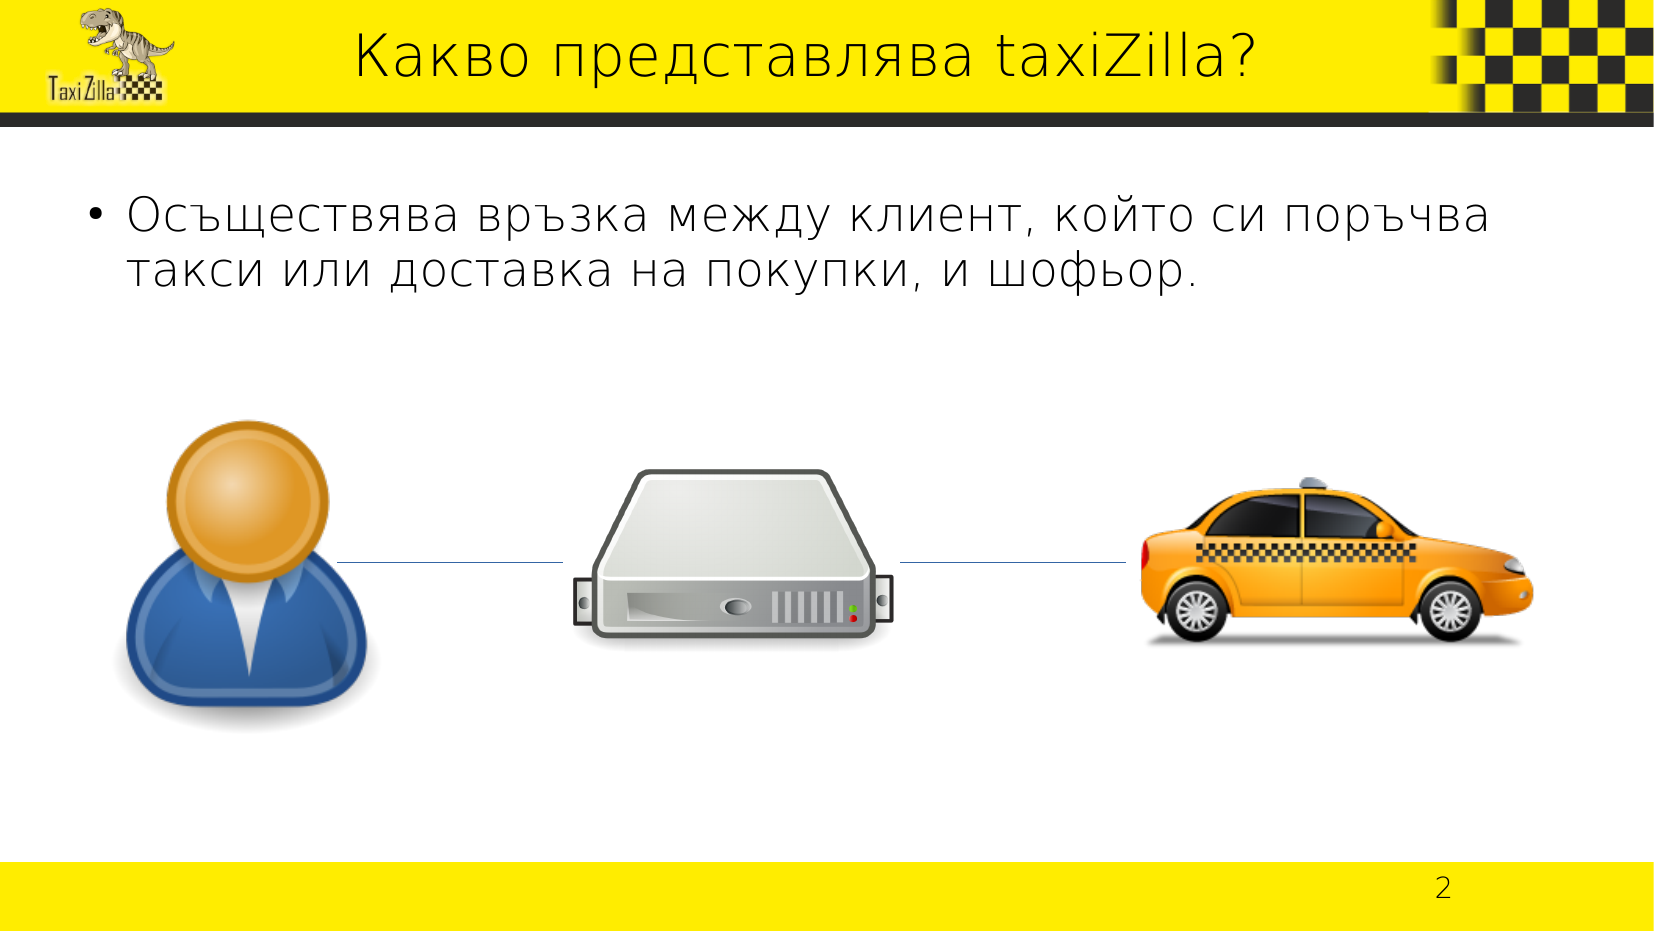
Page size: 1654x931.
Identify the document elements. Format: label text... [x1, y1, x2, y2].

picture [0, 0, 1654, 931]
list Осъществява връзка между клиент, който си поръчва такси или доставка на покупки, и шофьор. [75, 187, 1576, 301]
title Какво представлява taxiZilla? [225, 0, 1388, 113]
